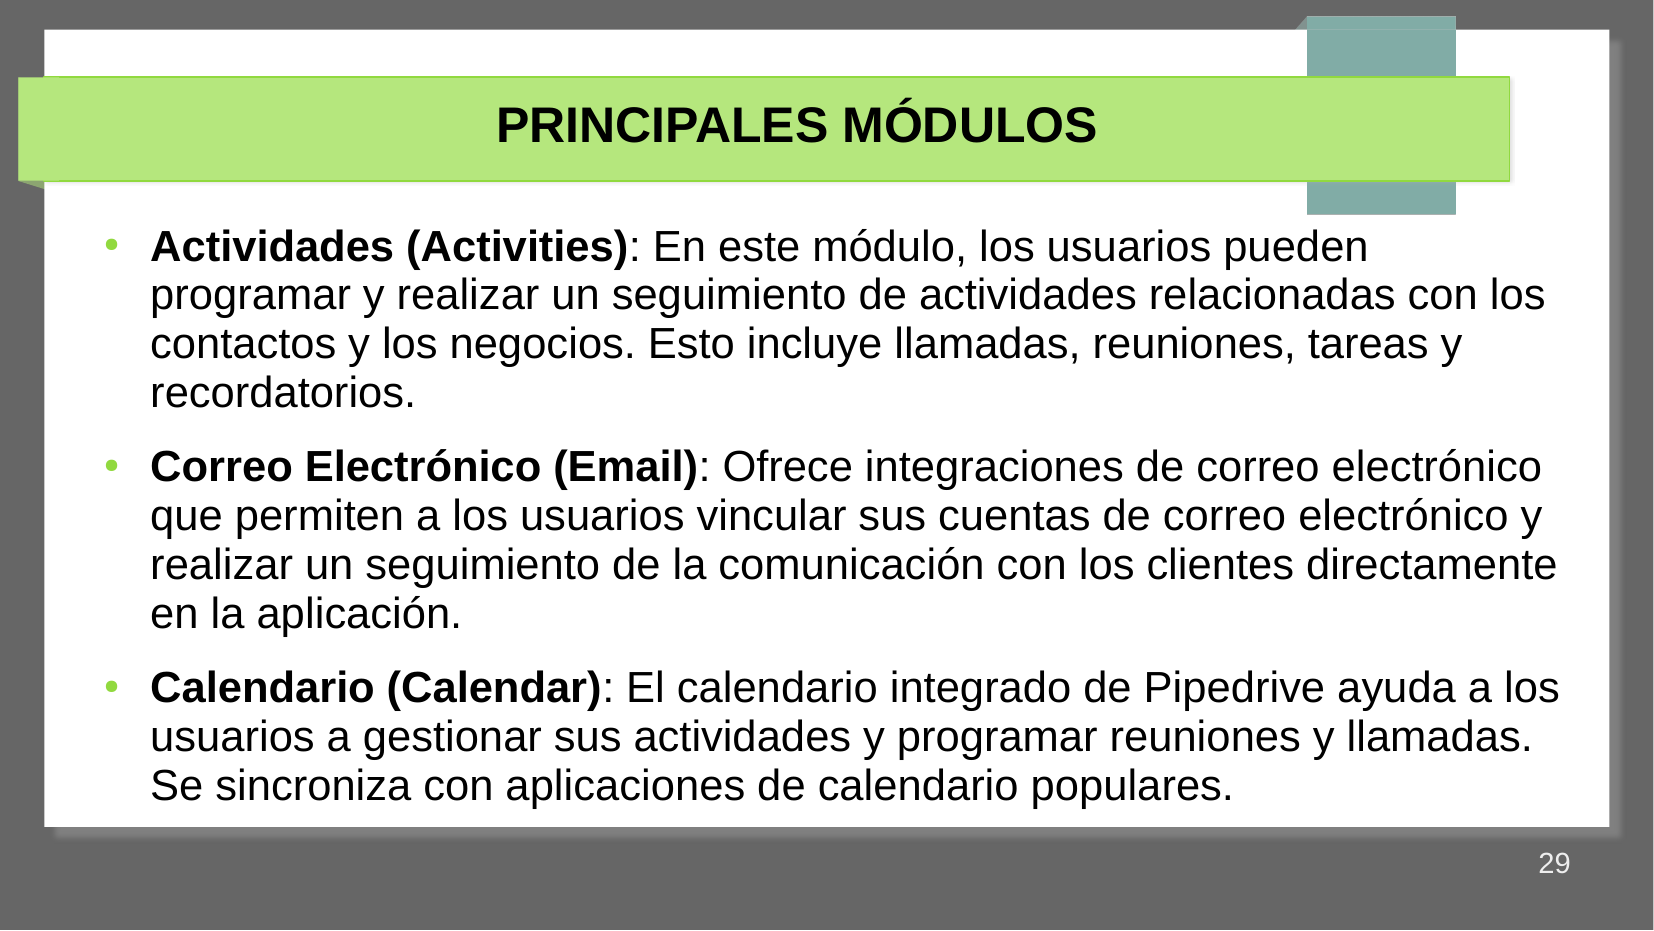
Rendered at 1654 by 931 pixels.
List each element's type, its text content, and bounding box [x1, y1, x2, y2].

list Actividades (Activities): En este módulo, los usuarios pueden programar y realizar un seguimiento de actividades relacionadas con los contactos y los negocios. Esto incluye llamadas, reuniones, tareas y recordatorios. Correo Electrónico (Email): Ofrece integraciones de correo electrónico que permiten a los usuarios vincular sus cuentas de correo electrónico y realizar un seguimiento de la comunicación con los clientes directamente en la aplicación. Calendario (Calendar): El calendario integrado de Pipedrive ayuda a los usuarios a gestionar sus actividades y programar reuniones y llamadas. Se sincroniza con aplicaciones de calendario populares. [88, 221, 1565, 813]
title PRINCIPALES MÓDULOS [88, 73, 1506, 178]
